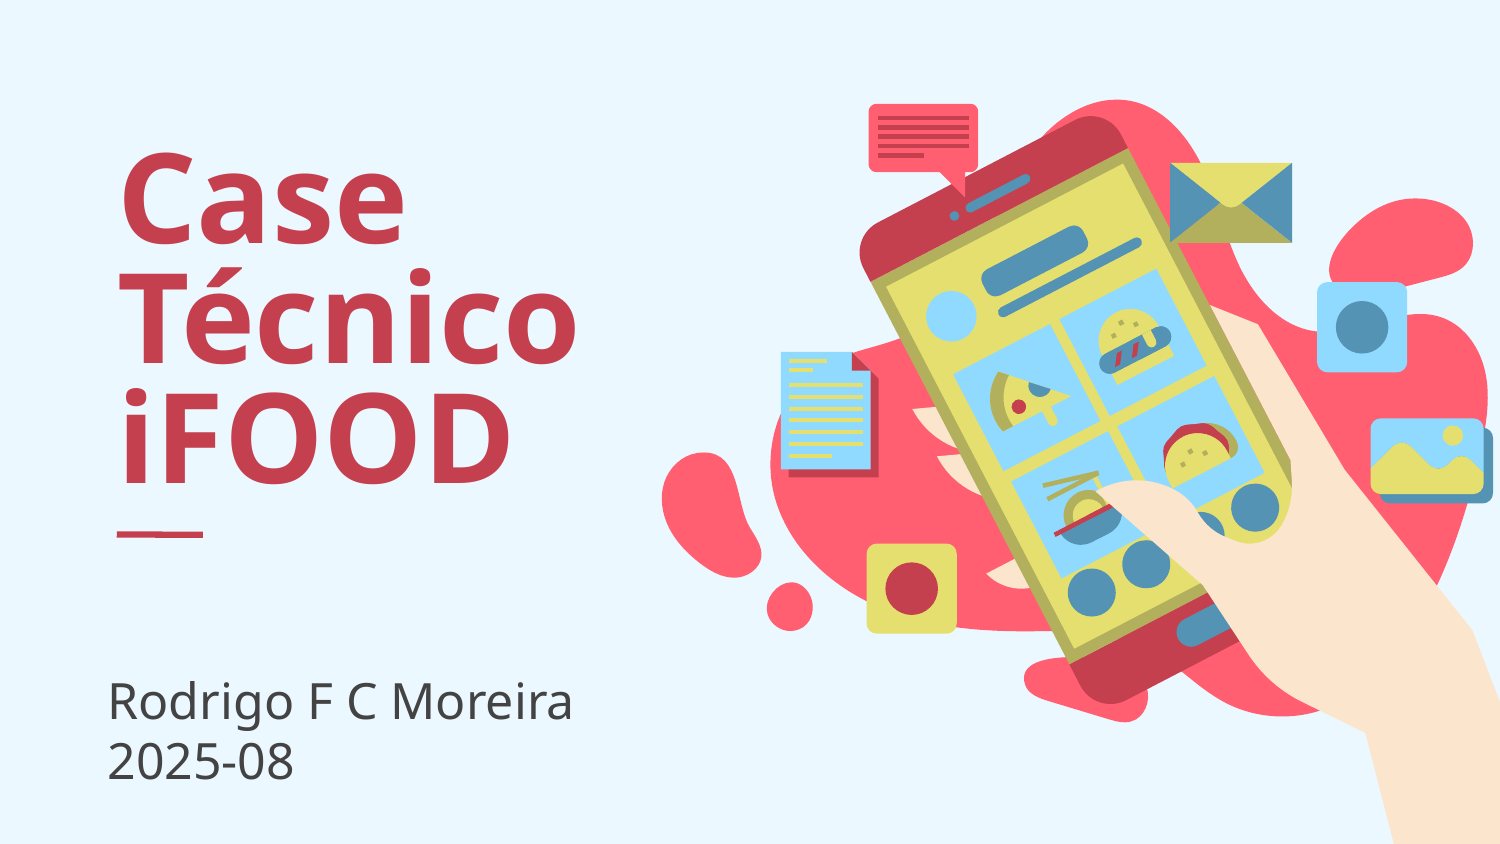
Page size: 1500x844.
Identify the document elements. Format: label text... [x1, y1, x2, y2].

text_box [780, 99, 1500, 844]
subtitle Rodrigo F C Moreira 2025-08 [92, 654, 1054, 844]
text_box [666, 523, 762, 578]
text_box [766, 582, 813, 632]
title Case Técnico iFOOD [102, 185, 864, 523]
